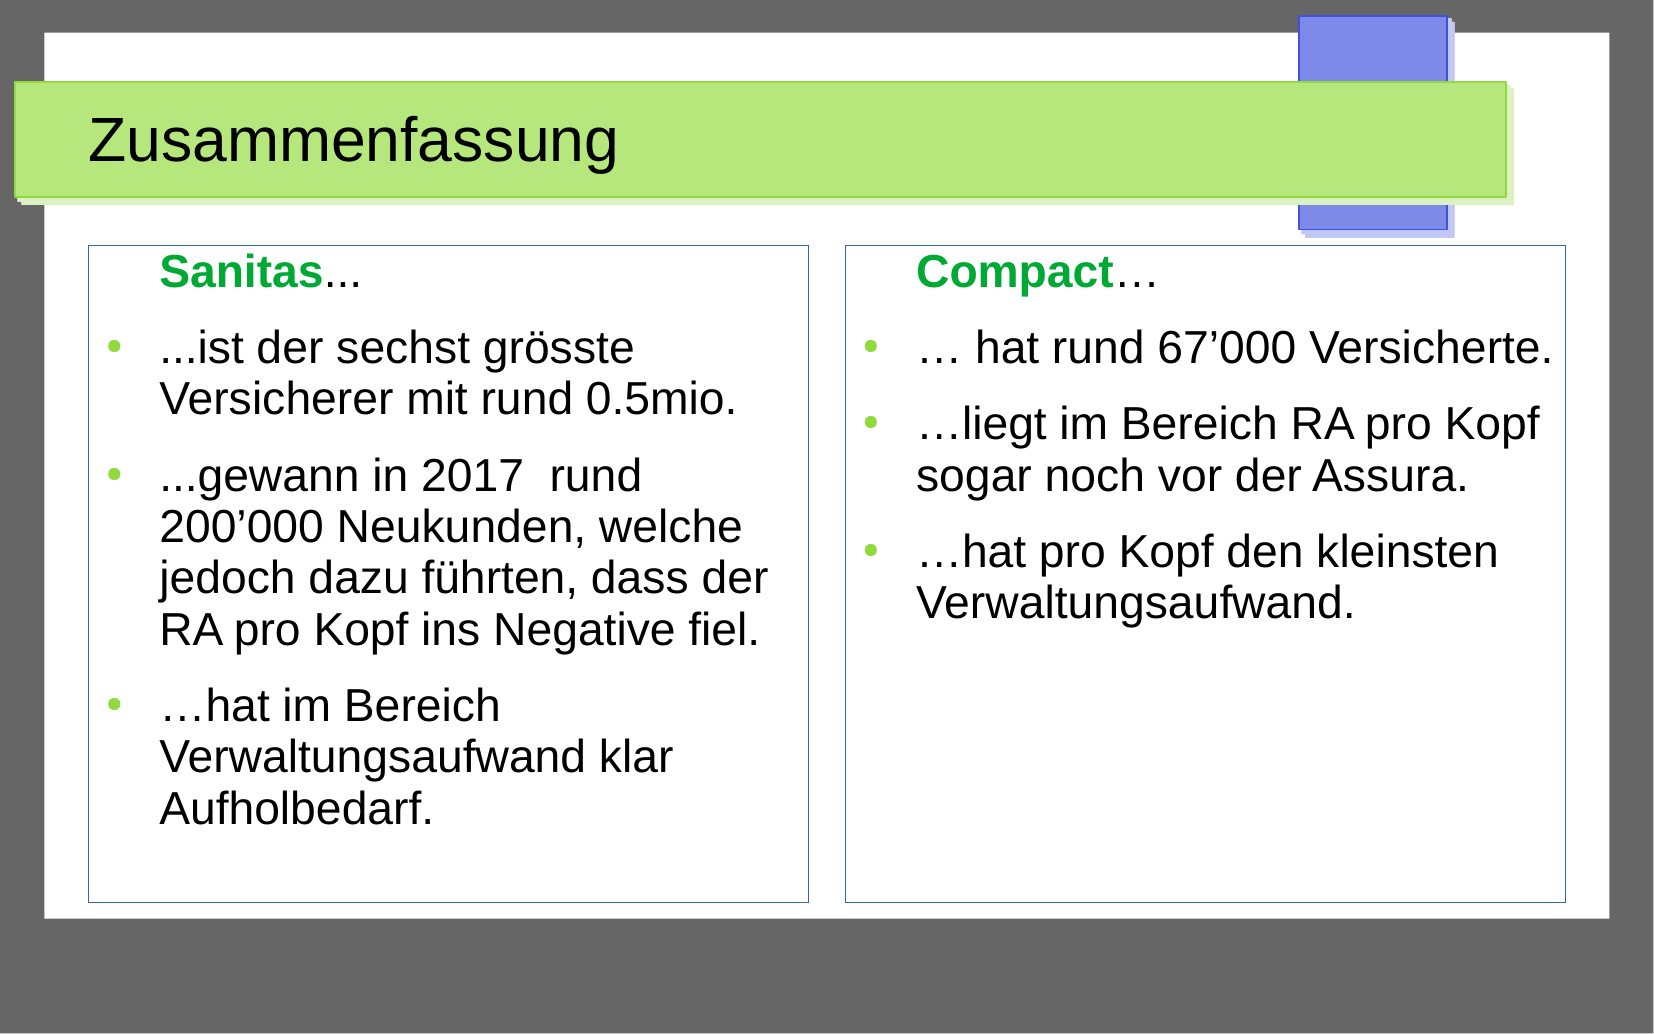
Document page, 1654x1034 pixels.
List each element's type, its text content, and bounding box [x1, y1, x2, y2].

list Compact… … hat rund 67’000 Versicherte. …liegt im Bereich RA pro Kopf sogar noch vor der Assura. …hat pro Kopf den kleinsten Verwaltungsaufwand. [845, 245, 1566, 903]
list Sanitas... ...ist der sechst grösste Versicherer mit rund 0.5mio. ...gewann in 2017 rund 200’000 Neukunden, welche jedoch dazu führten, dass der RA pro Kopf ins Negative fiel. …hat im Bereich Verwaltungsaufwand klar Aufholbedarf. [88, 245, 809, 903]
title Zusammenfassung [88, 81, 1506, 197]
